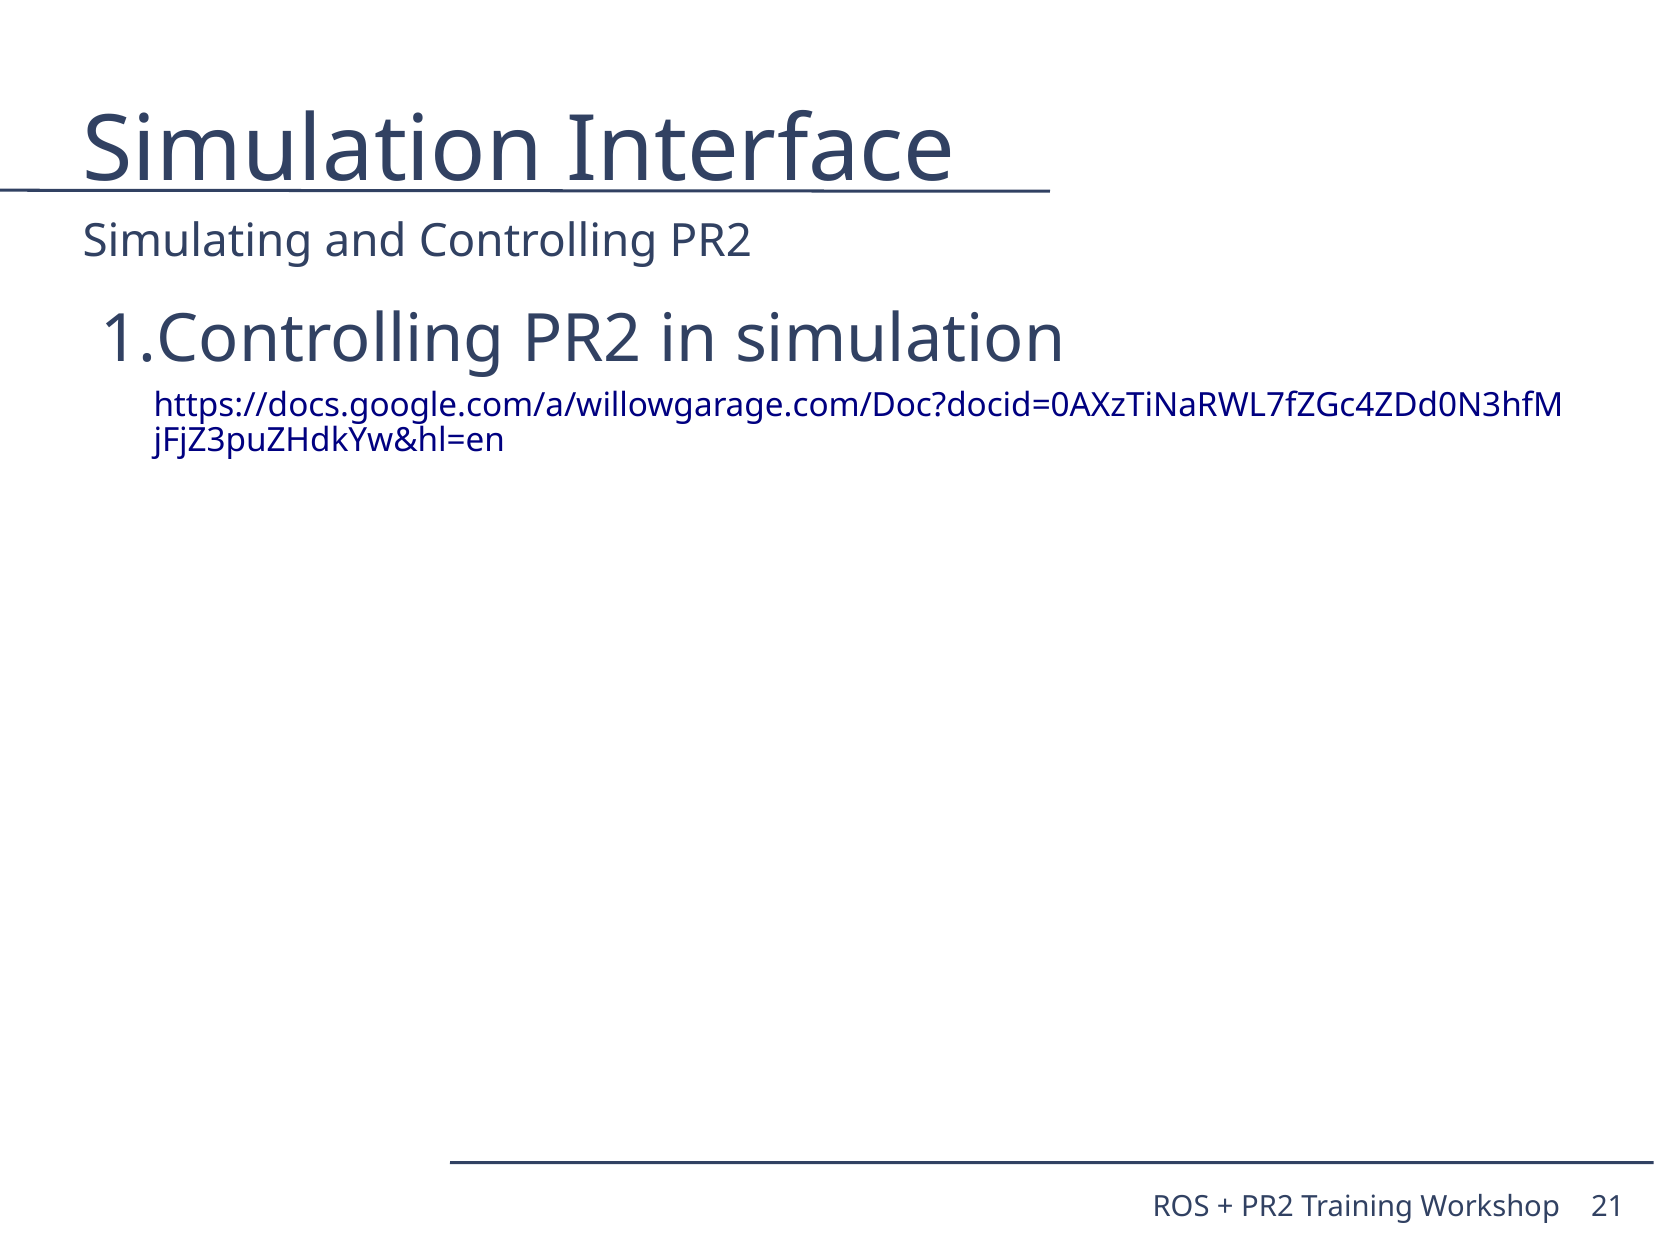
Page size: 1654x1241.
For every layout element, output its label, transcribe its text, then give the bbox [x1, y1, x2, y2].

list Controlling PR2 in simulation https://docs.google.com/a/willowgarage.com/Doc?docid=0AXzTiNaRWL7fZGc4ZDd0N3hfMjFjZ3puZHdkYw&hl=en [82, 290, 1571, 1109]
title Simulation Interface Simulating and Controlling PR2 [82, 73, 1571, 281]
